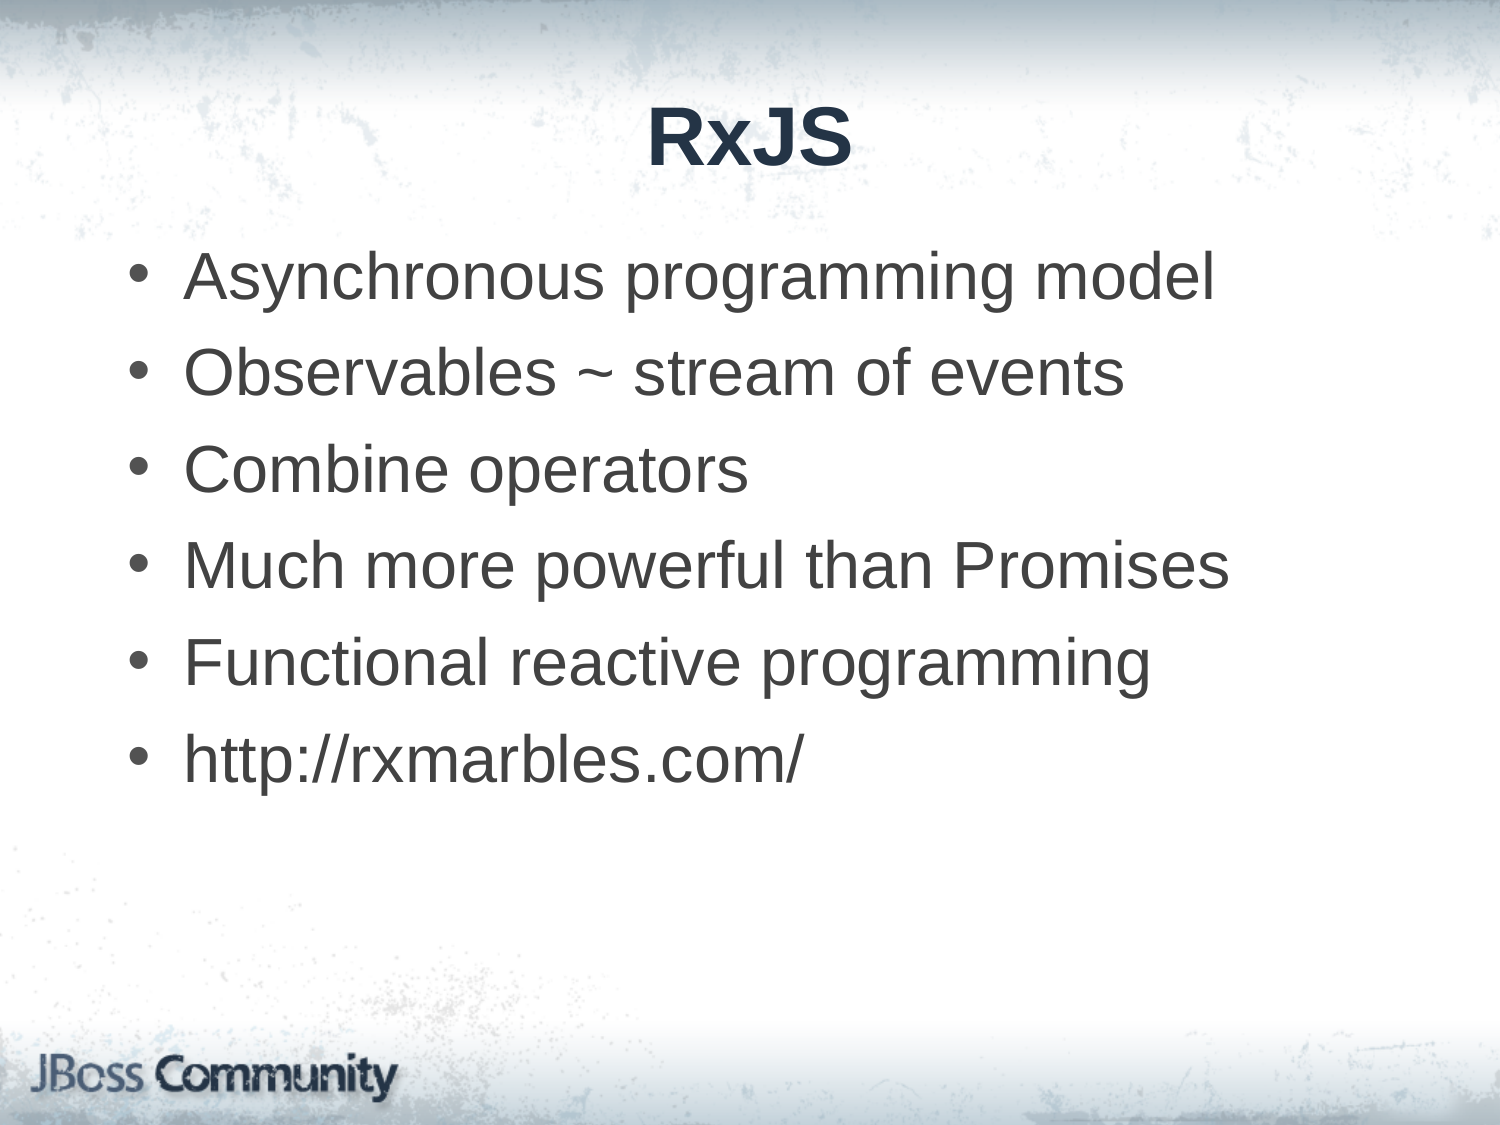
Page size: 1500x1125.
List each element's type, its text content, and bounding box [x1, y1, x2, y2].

picture [0, 0, 1500, 1125]
title RxJS [112, 38, 1388, 224]
list Asynchronous programming model Observables ~ stream of events Combine operators Much more powerful than Promises Functional reactive programming http://rxmarbles.com/ [112, 224, 1388, 1023]
